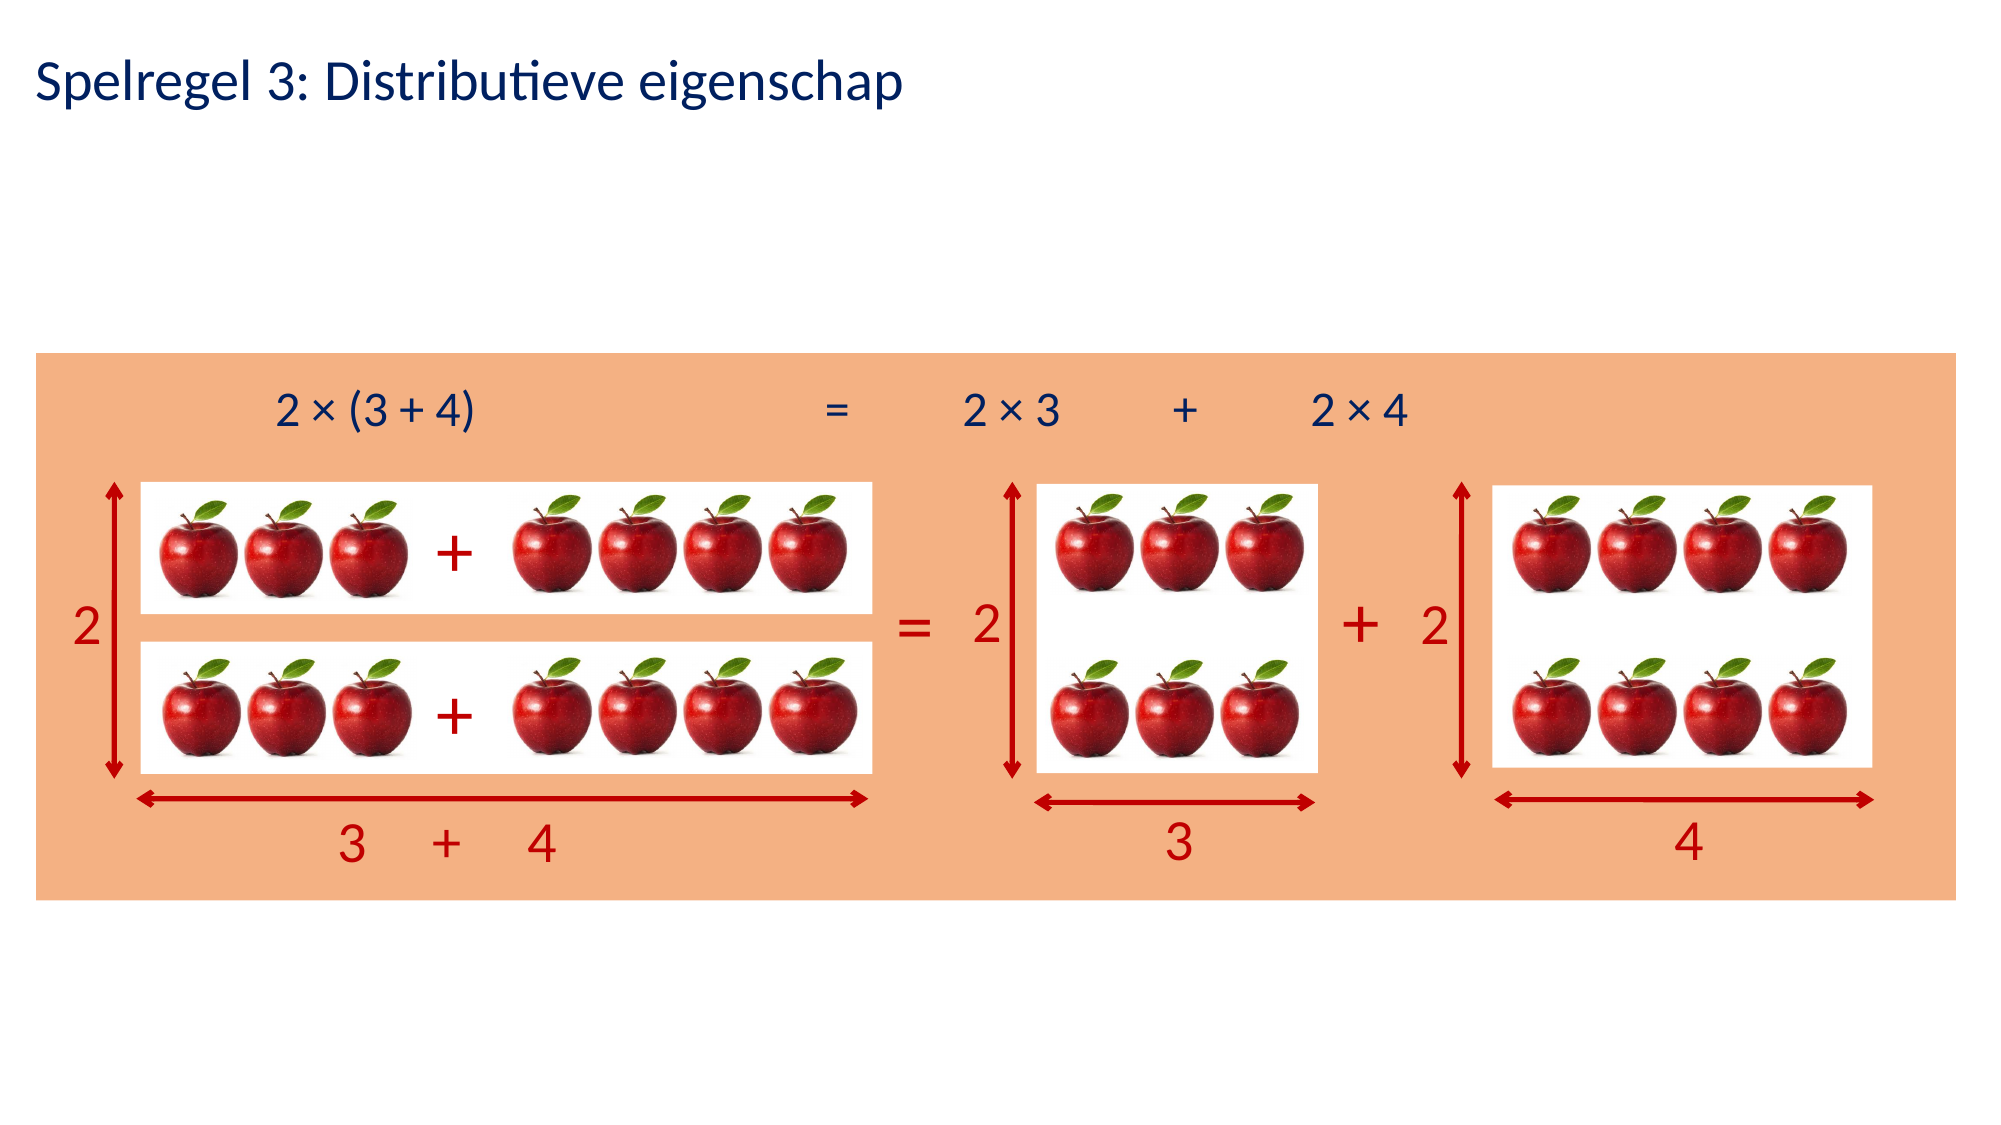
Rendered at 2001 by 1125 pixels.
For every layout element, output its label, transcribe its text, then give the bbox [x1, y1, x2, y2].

text_box 3 [1149, 795, 1199, 880]
picture [1045, 657, 1304, 761]
text_box 2 [1405, 578, 1464, 664]
picture [1050, 491, 1309, 595]
text_box + [1327, 566, 1392, 672]
text_box 2 [57, 578, 117, 664]
text_box [36, 353, 1956, 901]
picture [507, 492, 852, 596]
text_box 3 + 4 [322, 796, 607, 882]
text_box 2 × (3 + 4) = 2 × 3 + 2 × 4 [260, 369, 1663, 445]
picture [507, 655, 863, 758]
picture [1507, 493, 1852, 596]
text_box + [421, 657, 486, 763]
picture [1507, 655, 1852, 759]
picture [154, 498, 413, 601]
text_box = [882, 569, 963, 675]
text_box 4 [1659, 795, 1709, 880]
picture [157, 656, 417, 760]
text_box Spelregel 3: Distributieve eigenschap [20, 35, 930, 120]
text_box 2 [957, 576, 1017, 662]
text_box + [421, 495, 486, 601]
